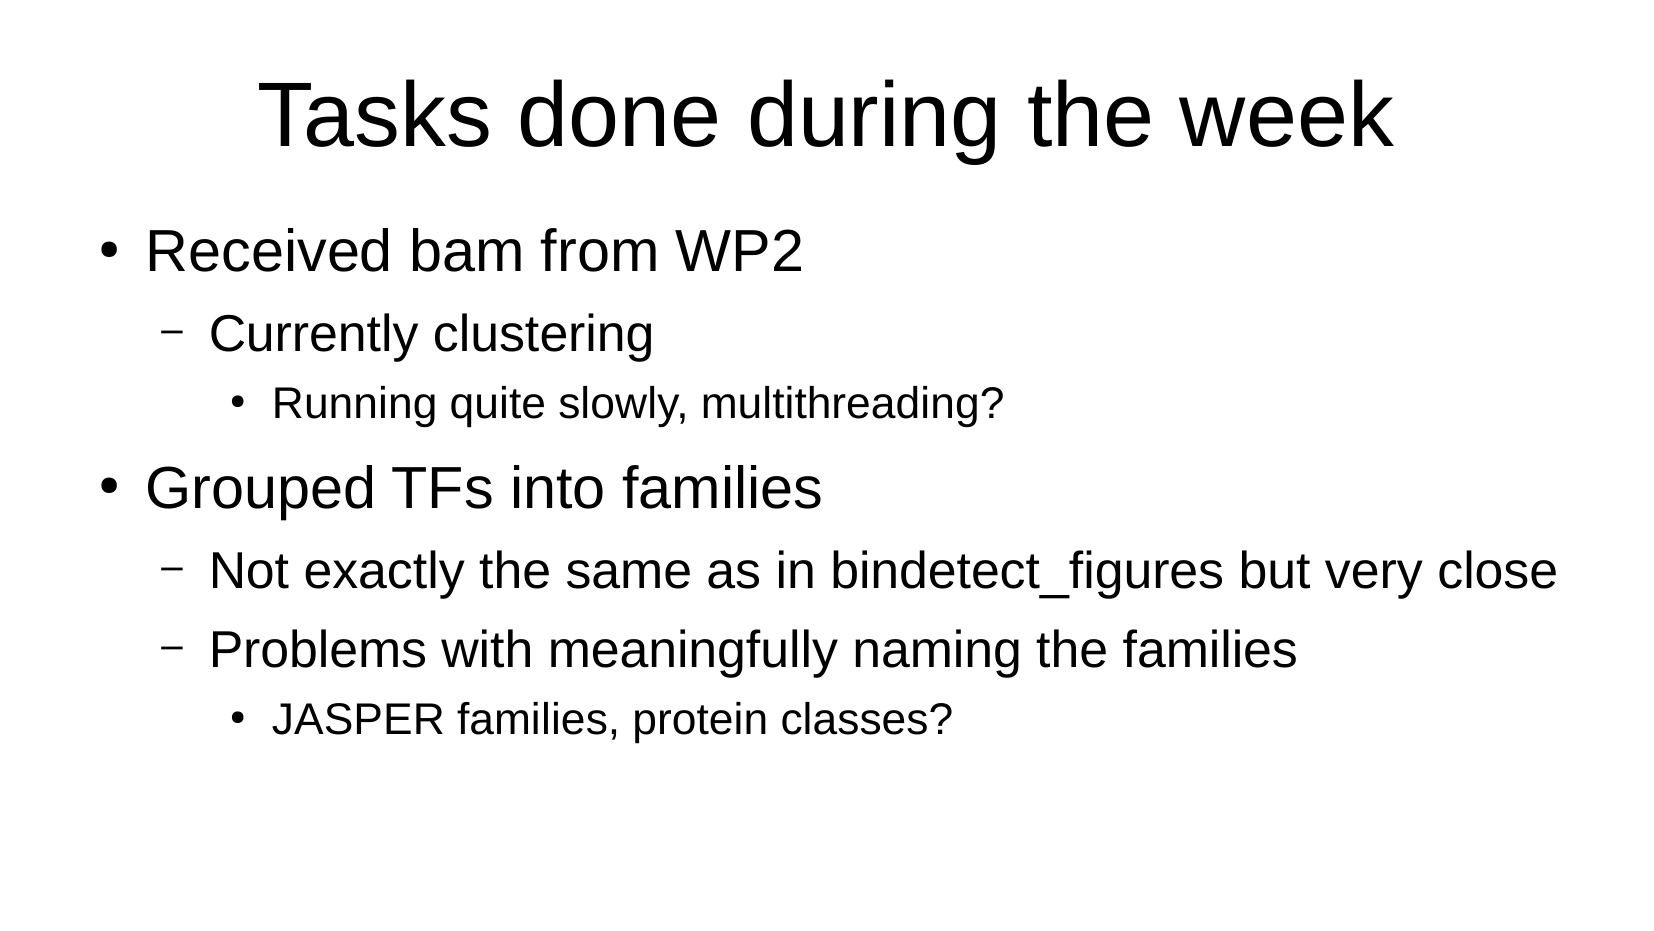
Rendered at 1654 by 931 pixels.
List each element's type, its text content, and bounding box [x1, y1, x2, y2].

title Tasks done during the week [82, 37, 1571, 193]
list Received bam from WP2 Currently clustering Running quite slowly, multithreading? Grouped TFs into families Not exactly the same as in bindetect_figures but very close Problems with meaningfully naming the families JASPER families, protein classes? [82, 217, 1571, 758]
